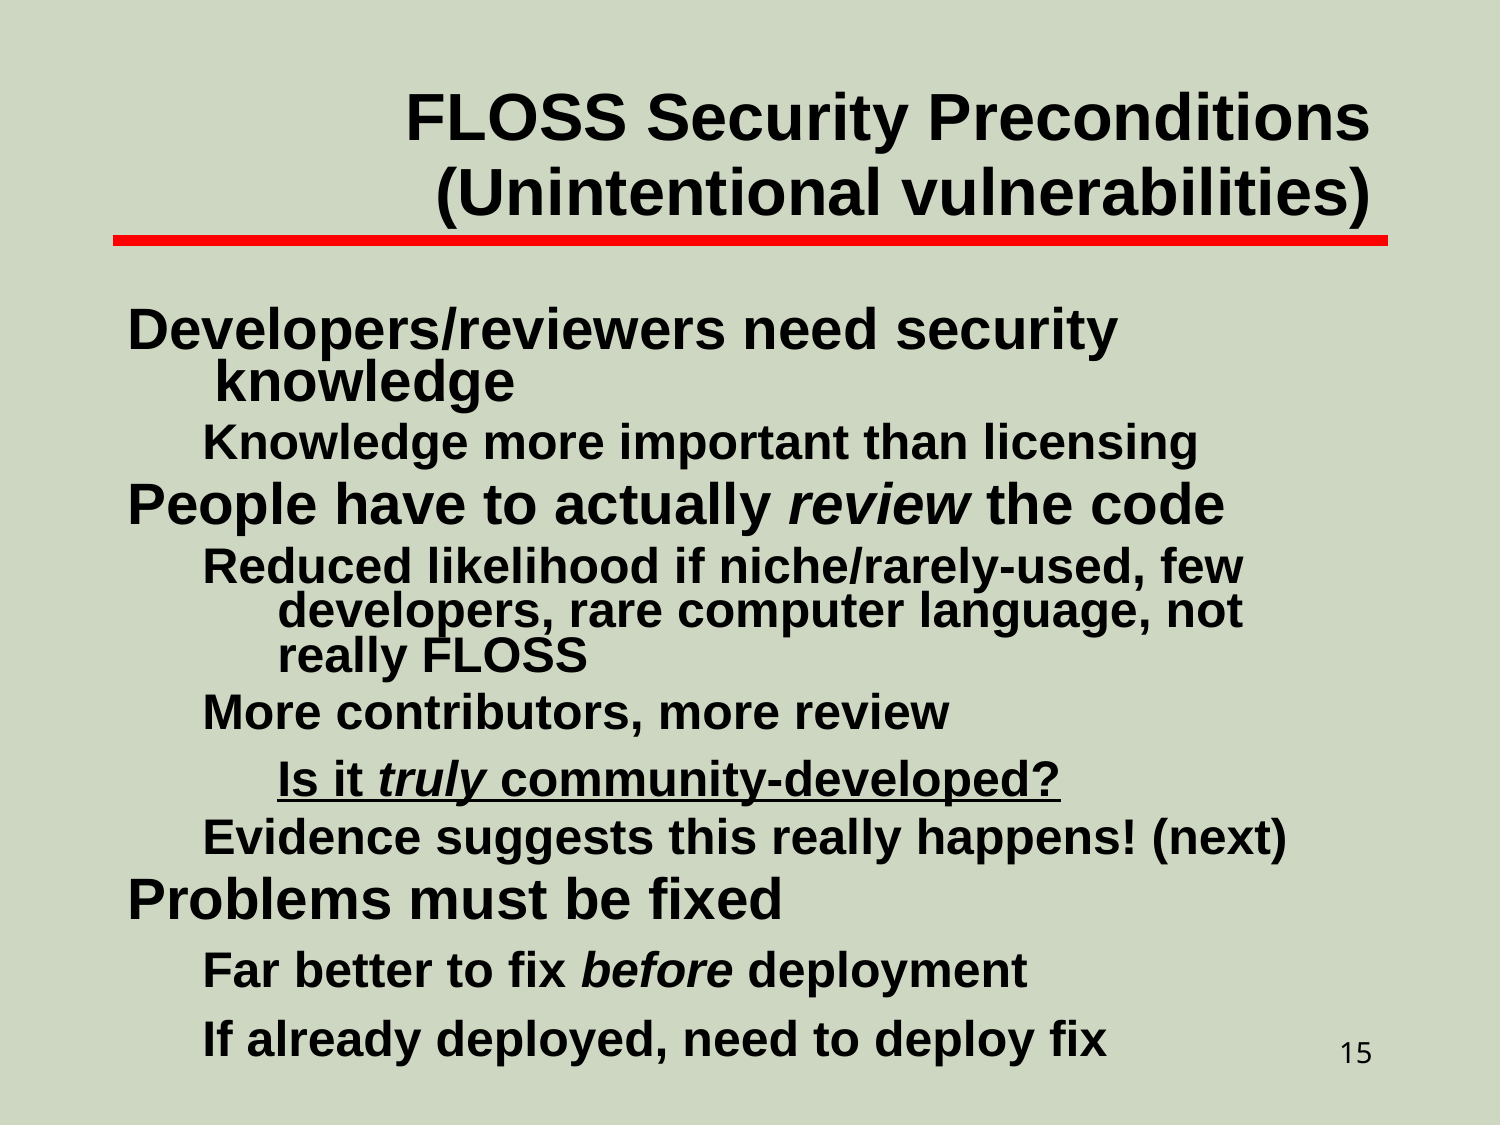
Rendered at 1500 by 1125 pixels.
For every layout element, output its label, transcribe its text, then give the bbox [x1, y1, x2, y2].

list Developers/reviewers need security knowledge Knowledge more important than licensing People have to actually review the code Reduced likelihood if niche/rarely-used, few developers, rare computer language, not really FLOSS More contributors, more review Is it truly community-developed? Evidence suggests this really happens! (next) Problems must be fixed Far better to fix before deployment If already deployed, need to deploy fix [112, 299, 1388, 1088]
title FLOSS Security Preconditions (Unintentional vulnerabilities) [337, 72, 1388, 238]
